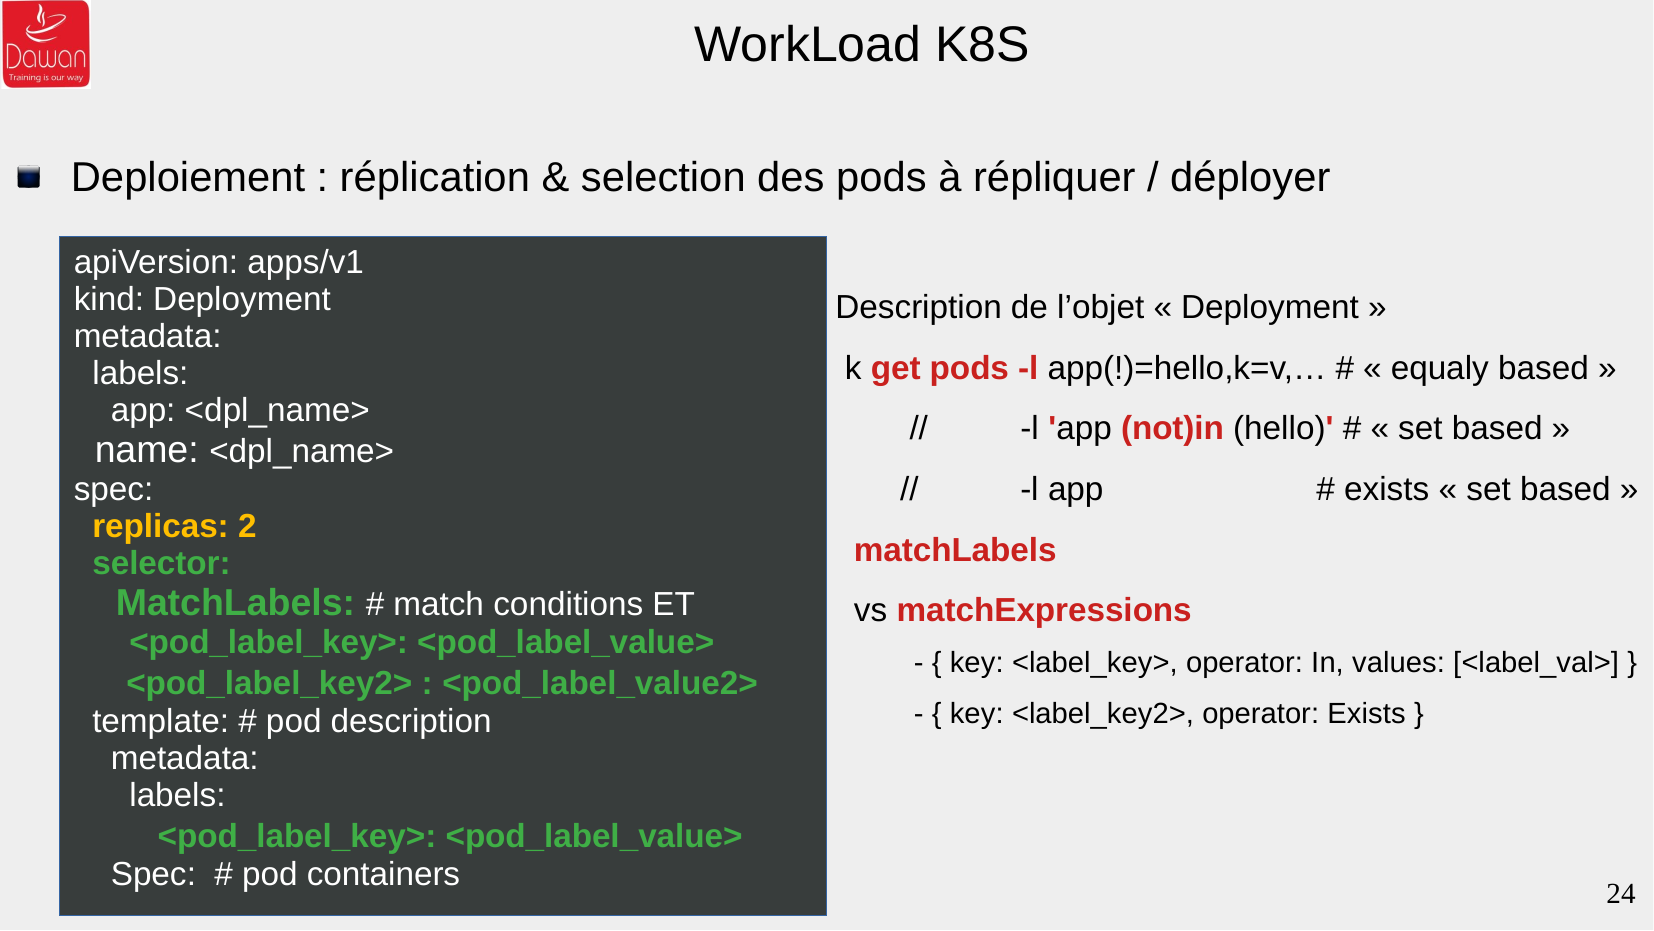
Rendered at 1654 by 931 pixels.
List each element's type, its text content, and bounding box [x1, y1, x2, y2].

title WorkLoad K8S [366, 0, 1287, 88]
list Deploiement : réplication & selection des pods à répliquer / déployer Description de l’objet « Deployment » k get pods -l app(!)=hello,k=v,… # « equaly based » // -l 'app (not)in (hello)' # « set based » // -l app # exists « set based » matchLabels vs matchExpressions - { key: <label_key>, operator: In, values: [<label_val>] } - { key: <label_key2>, operator: Exists } [0, 88, 1654, 886]
text_box apiVersion: apps/v1 kind: Deployment metadata: labels: app: <dpl_name> name: <dpl_name> spec: replicas: 2 selector: MatchLabels: # match conditions ET <pod_label_key>: <pod_label_value> <pod_label_key2> : <pod_label_value2> template: # pod description metadata: labels: <pod_label_key>: <pod_label_value> Spec: # pod containers [59, 236, 827, 916]
picture [1, 0, 91, 88]
